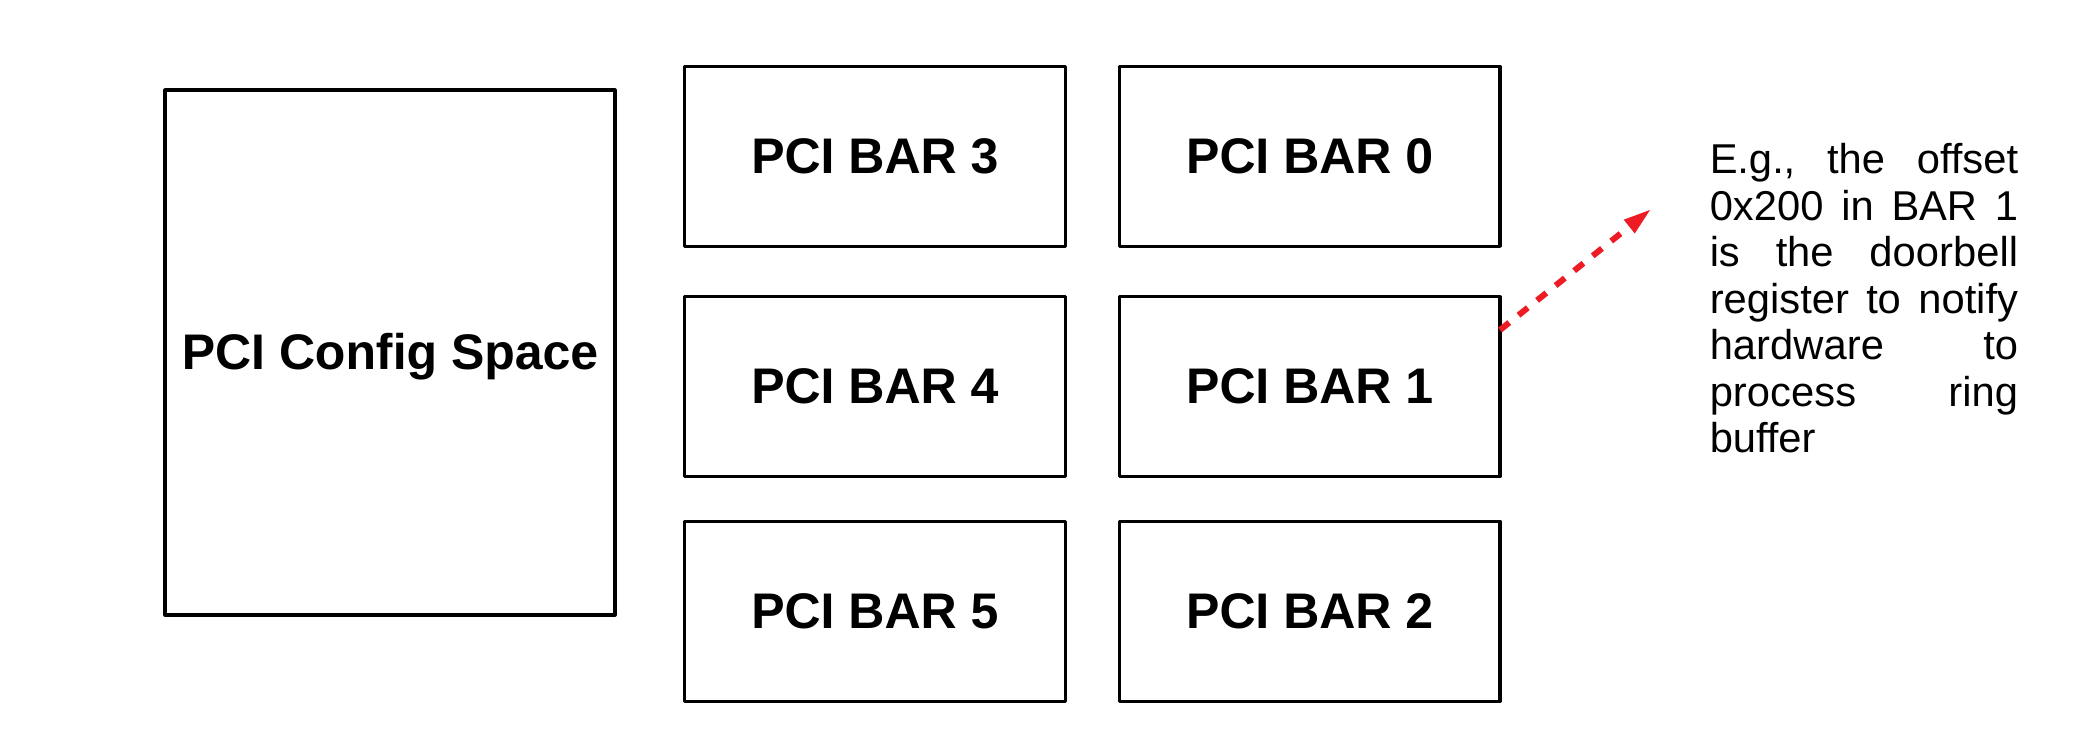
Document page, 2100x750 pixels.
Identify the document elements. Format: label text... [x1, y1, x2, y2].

text_box PCI BAR 0 [1119, 66, 1501, 247]
text_box PCI BAR 5 [684, 521, 1066, 702]
text_box E.g., the offset 0x200 in BAR 1 is the doorbell register to notify hardware to process ring buffer [1695, 128, 2041, 541]
text_box PCI BAR 2 [1119, 521, 1501, 702]
text_box PCI BAR 3 [684, 66, 1066, 247]
text_box PCI Config Space [165, 89, 616, 616]
text_box PCI BAR 1 [1119, 296, 1501, 477]
text_box PCI BAR 4 [684, 296, 1066, 477]
